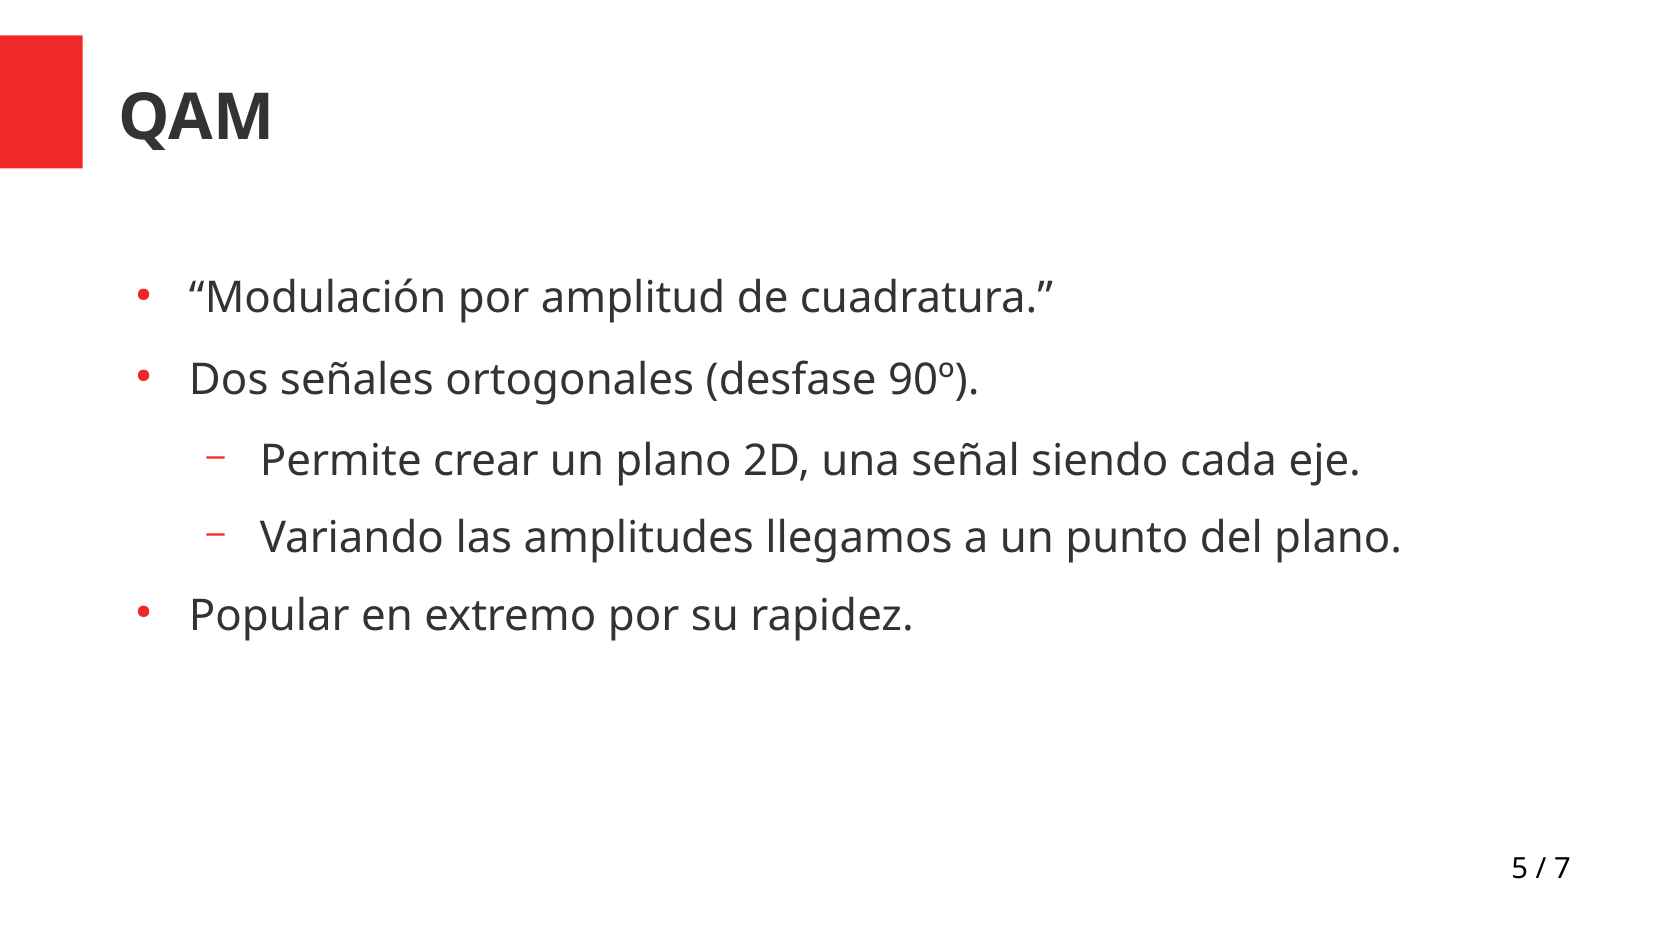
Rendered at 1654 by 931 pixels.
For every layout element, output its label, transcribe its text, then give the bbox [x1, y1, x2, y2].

title QAM [118, 37, 1571, 193]
list “Modulación por amplitud de cuadratura.” Dos señales ortogonales (desfase 90º). Permite crear un plano 2D, una señal siendo cada eje. Variando las amplitudes llegamos a un punto del plano. Popular en extremo por su rapidez. [118, 265, 1536, 806]
